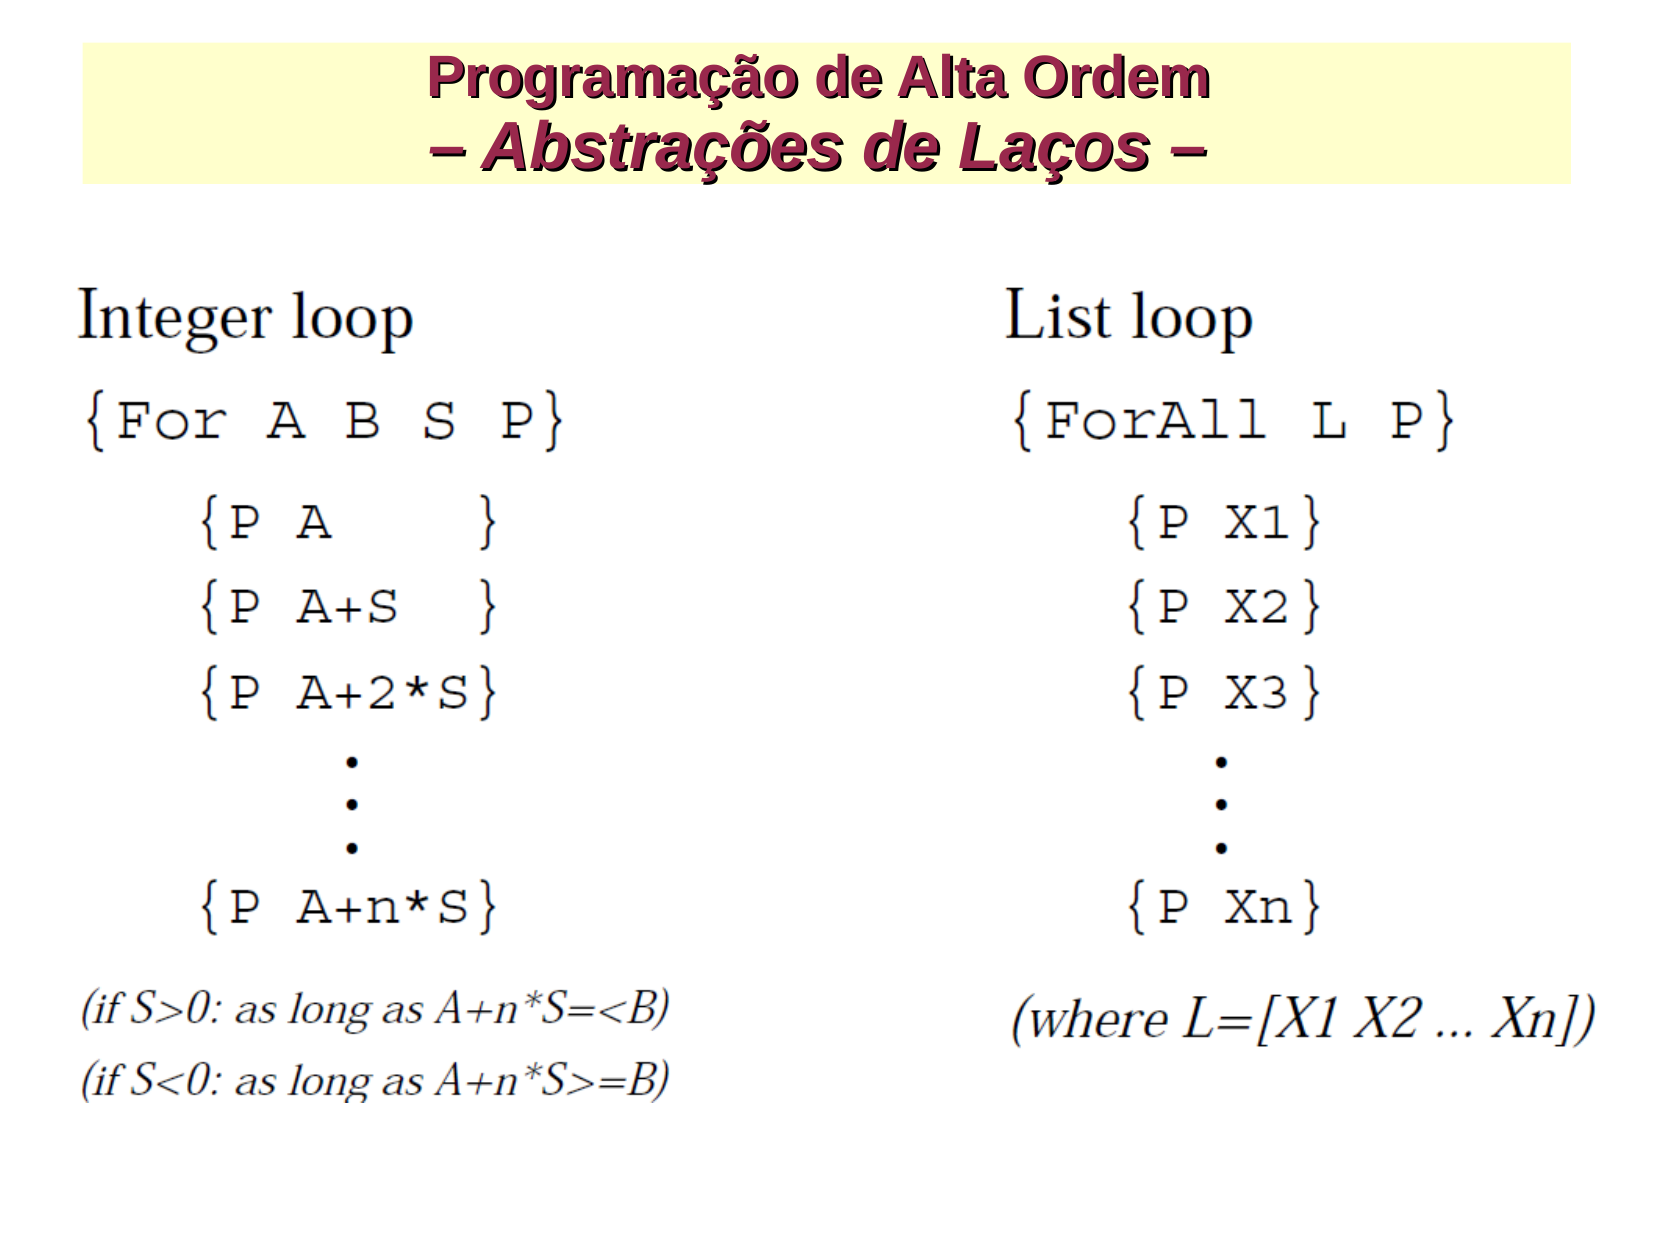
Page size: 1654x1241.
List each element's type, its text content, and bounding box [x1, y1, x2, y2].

picture [75, 274, 1612, 1103]
title Programação de Alta Ordem – Abstrações de Laços – [82, 42, 1571, 184]
